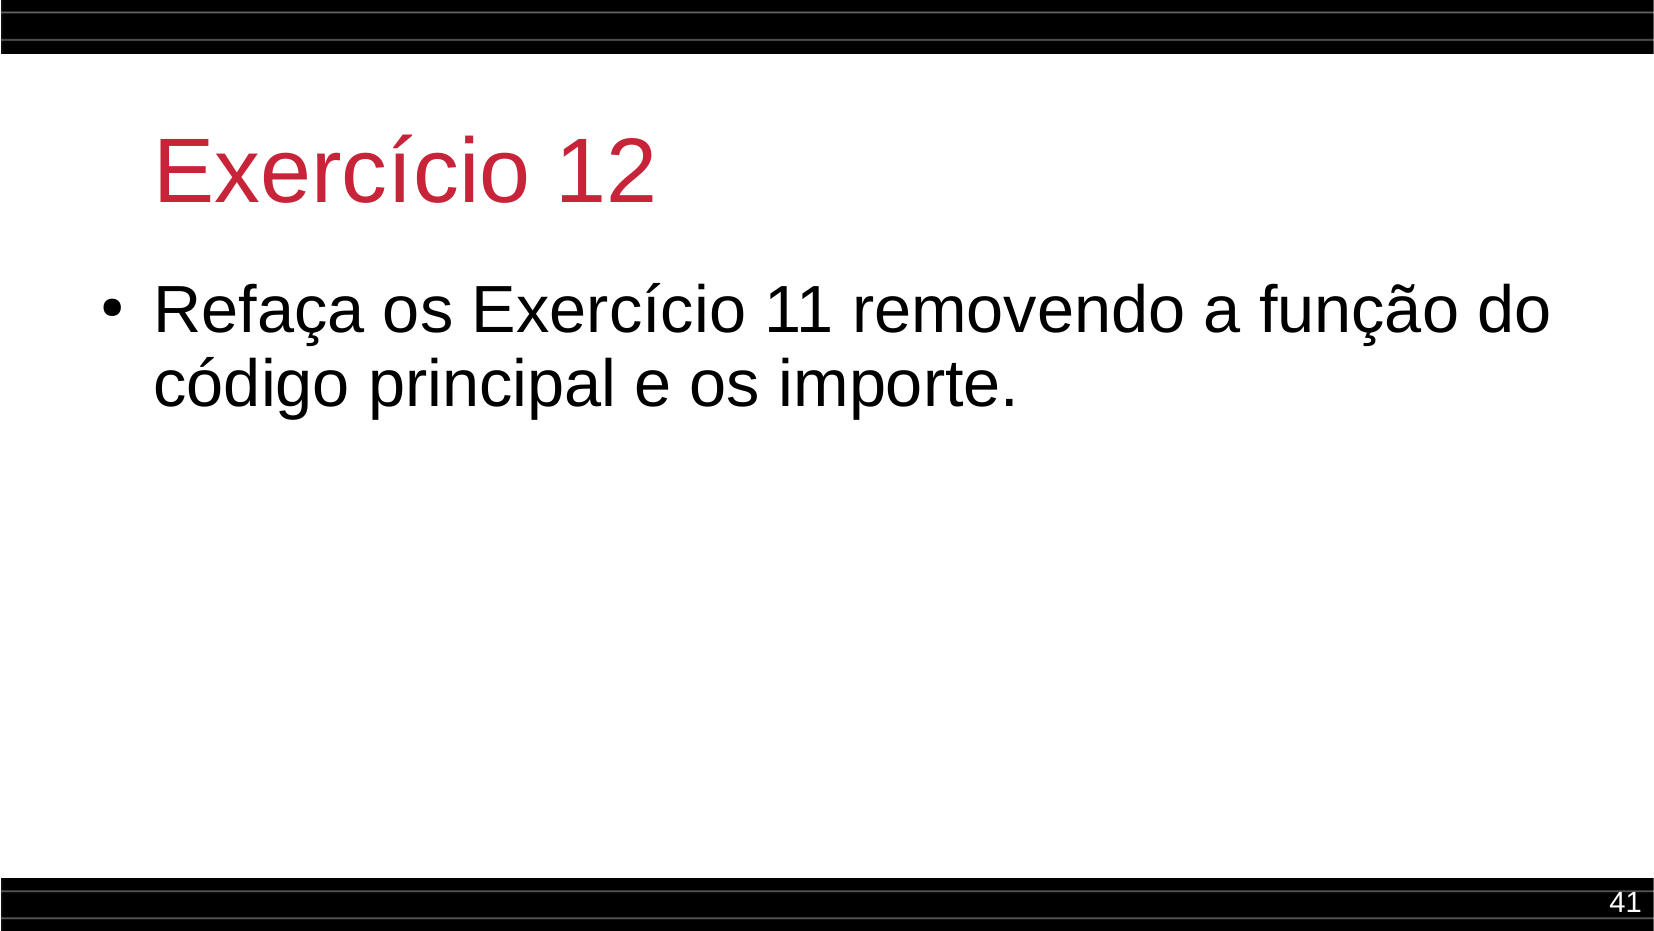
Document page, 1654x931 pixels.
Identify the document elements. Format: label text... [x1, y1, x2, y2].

list Refaça os Exercício 11 removendo a função do código principal e os importe. [82, 271, 1571, 758]
picture [1, 878, 1654, 931]
title Exercício 12 [82, 92, 1571, 249]
picture [1, 0, 1654, 54]
